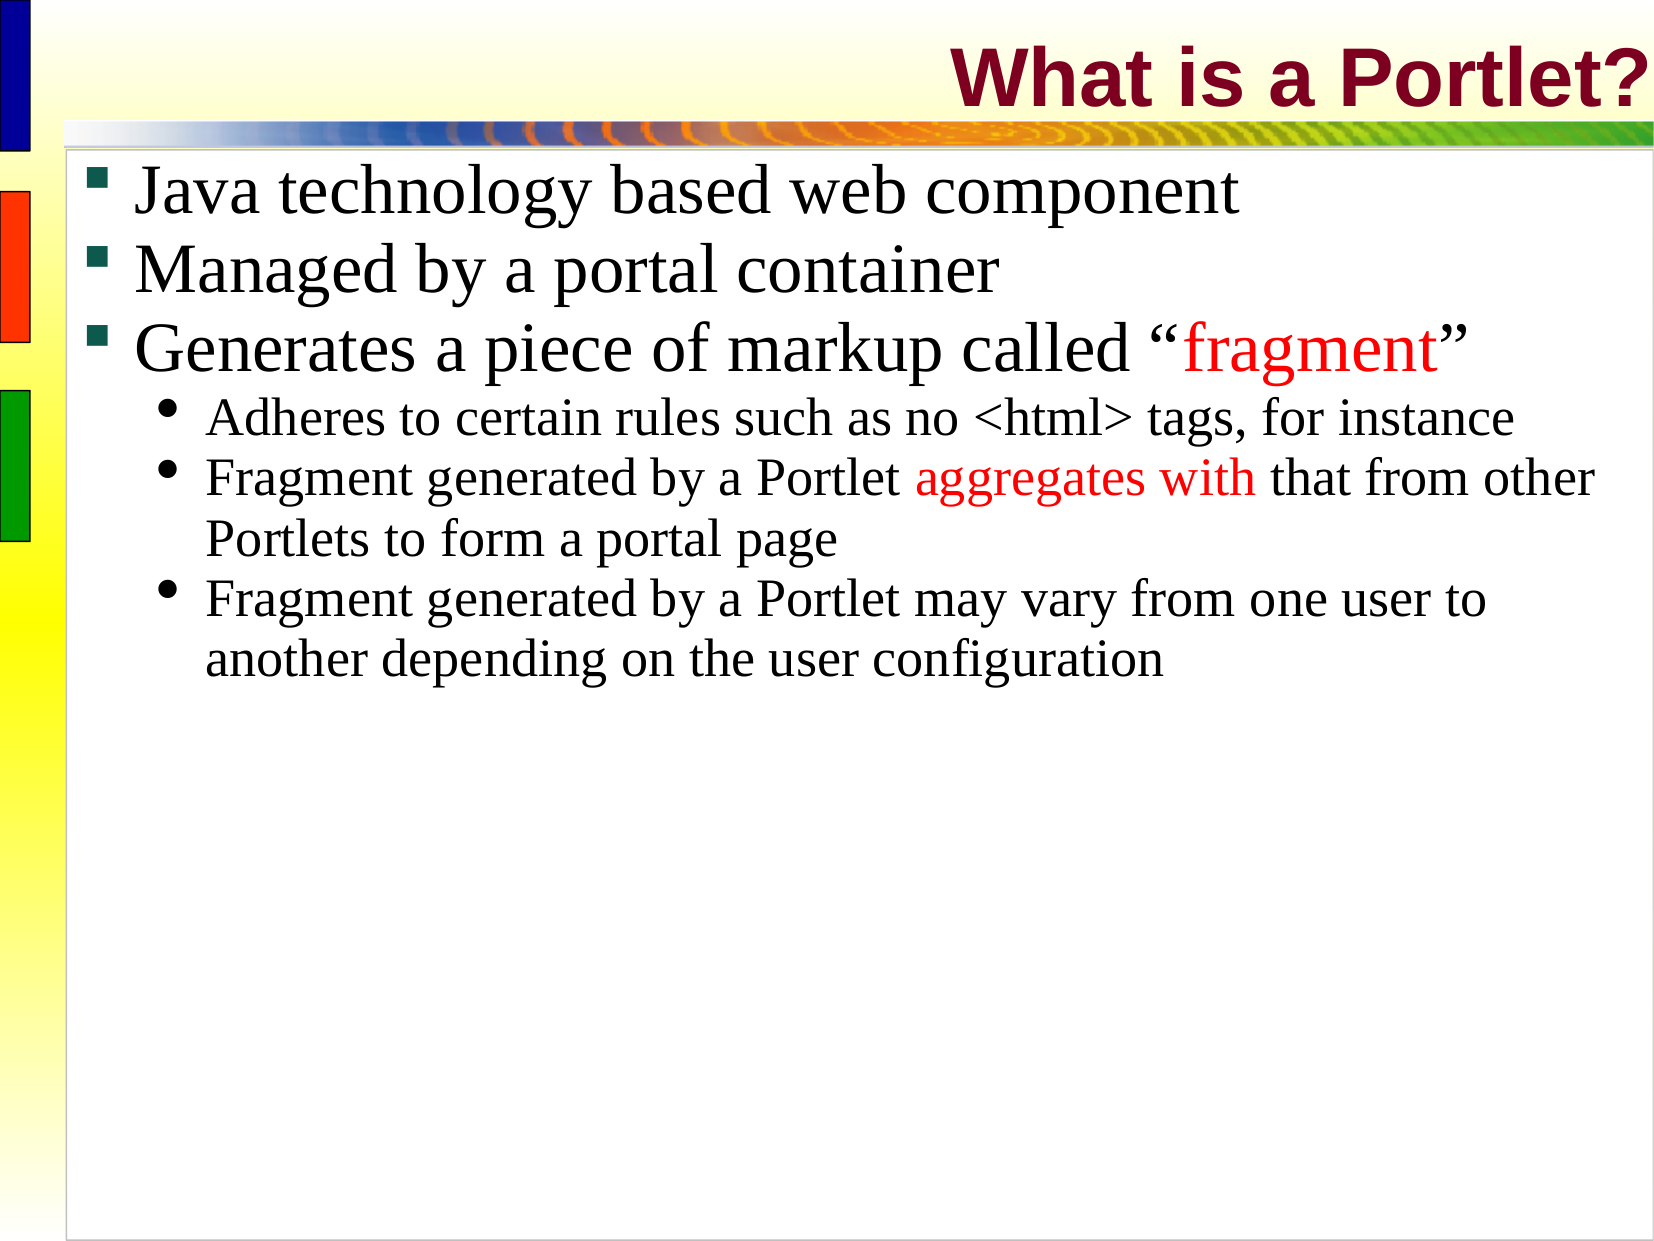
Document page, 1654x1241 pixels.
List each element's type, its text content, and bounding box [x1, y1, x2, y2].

title What is a Portlet? [201, 8, 1654, 149]
list Java technology based web component Managed by a portal container Generates a piece of markup called “fragment” Adheres to certain rules such as no <html> tags, for instance Fragment generated by a Portlet aggregates with that from other Portlets to form a portal page Fragment generated by a Portlet may vary from one user to another depending on the user configuration [64, 149, 1654, 1158]
picture [64, 120, 201, 148]
